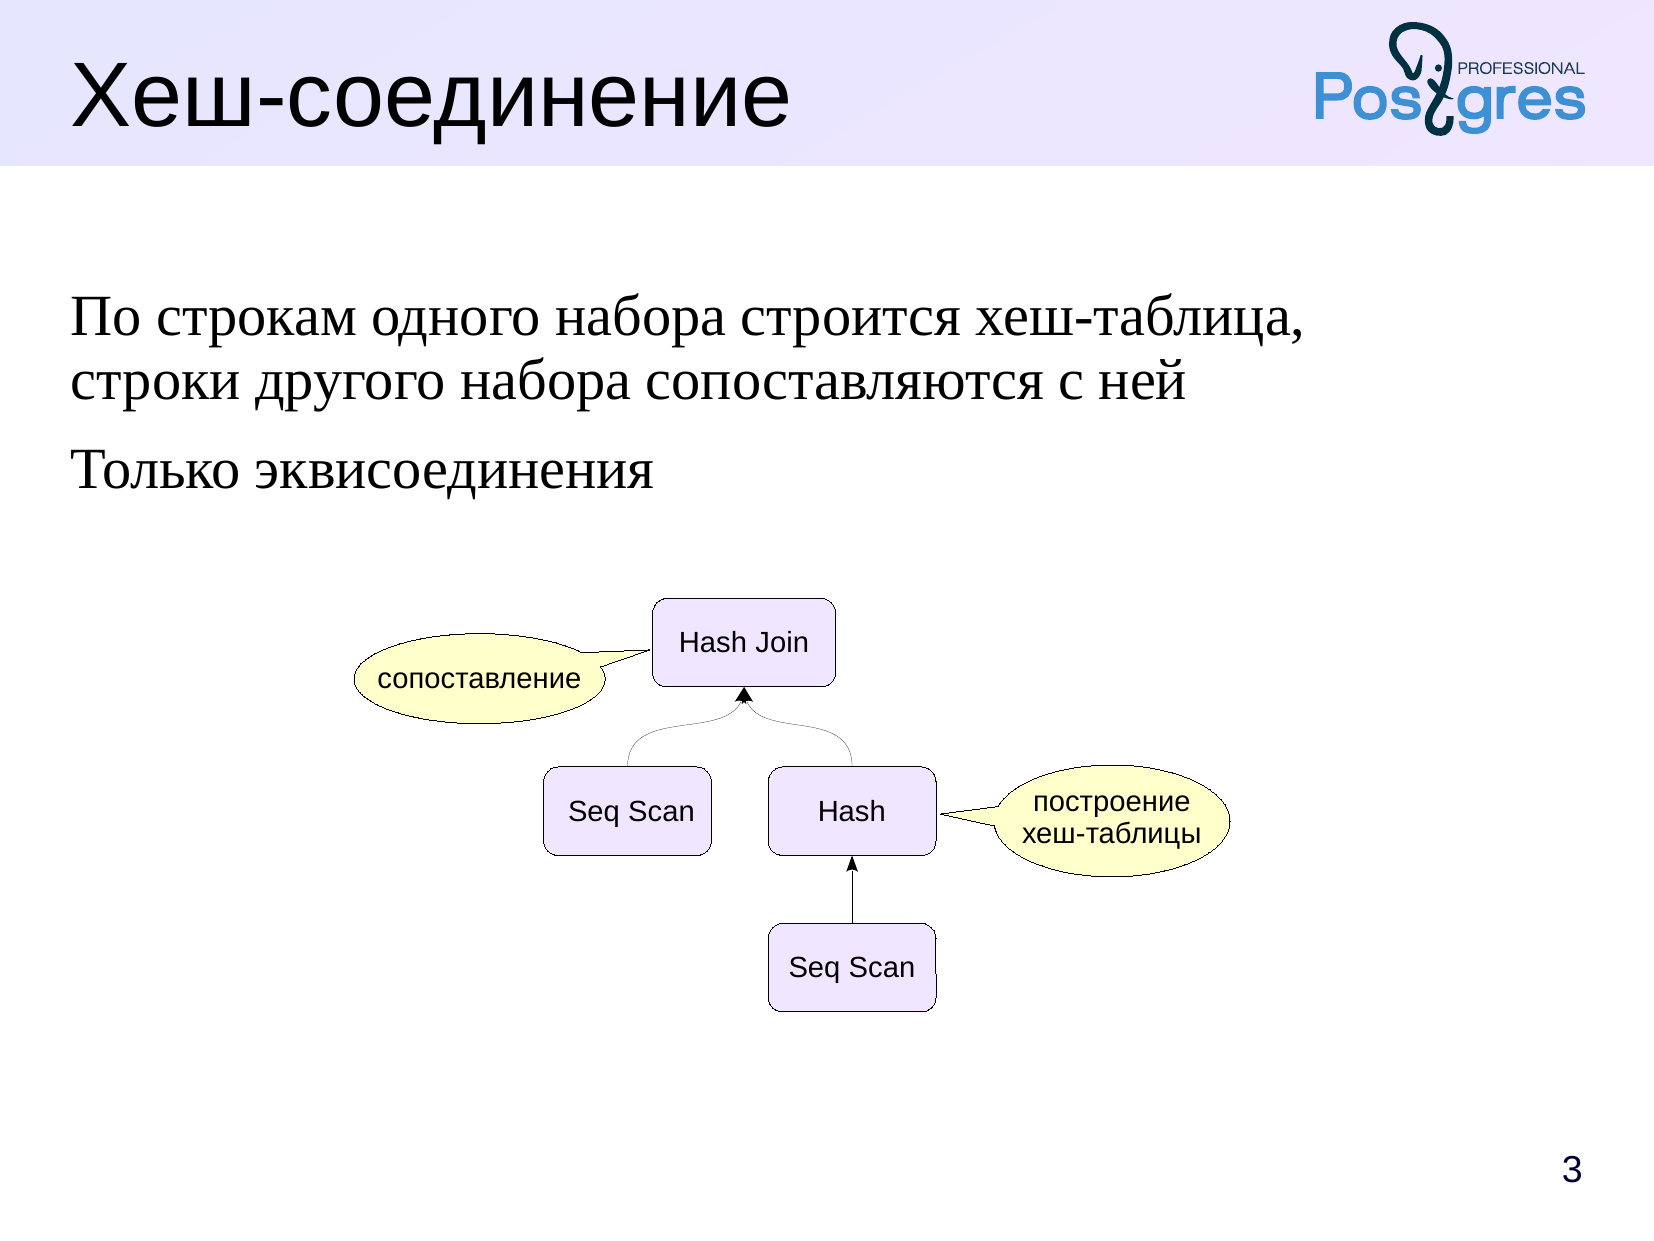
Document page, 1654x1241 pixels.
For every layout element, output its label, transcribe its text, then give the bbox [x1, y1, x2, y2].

text_box Seq Scan [543, 766, 712, 856]
text_box Seq Scan [768, 923, 937, 1012]
text_box Hash Join [652, 598, 836, 687]
text_box Hash [768, 766, 937, 856]
text_box построение хеш-таблицы [940, 765, 1231, 877]
title Хеш-соединение [70, 43, 1241, 147]
text_box сопоставление [354, 633, 650, 724]
list По строкам одного набора строится хеш-таблица, строки другого набора сопоставляются с ней Только эквисоединения [70, 283, 1583, 1141]
